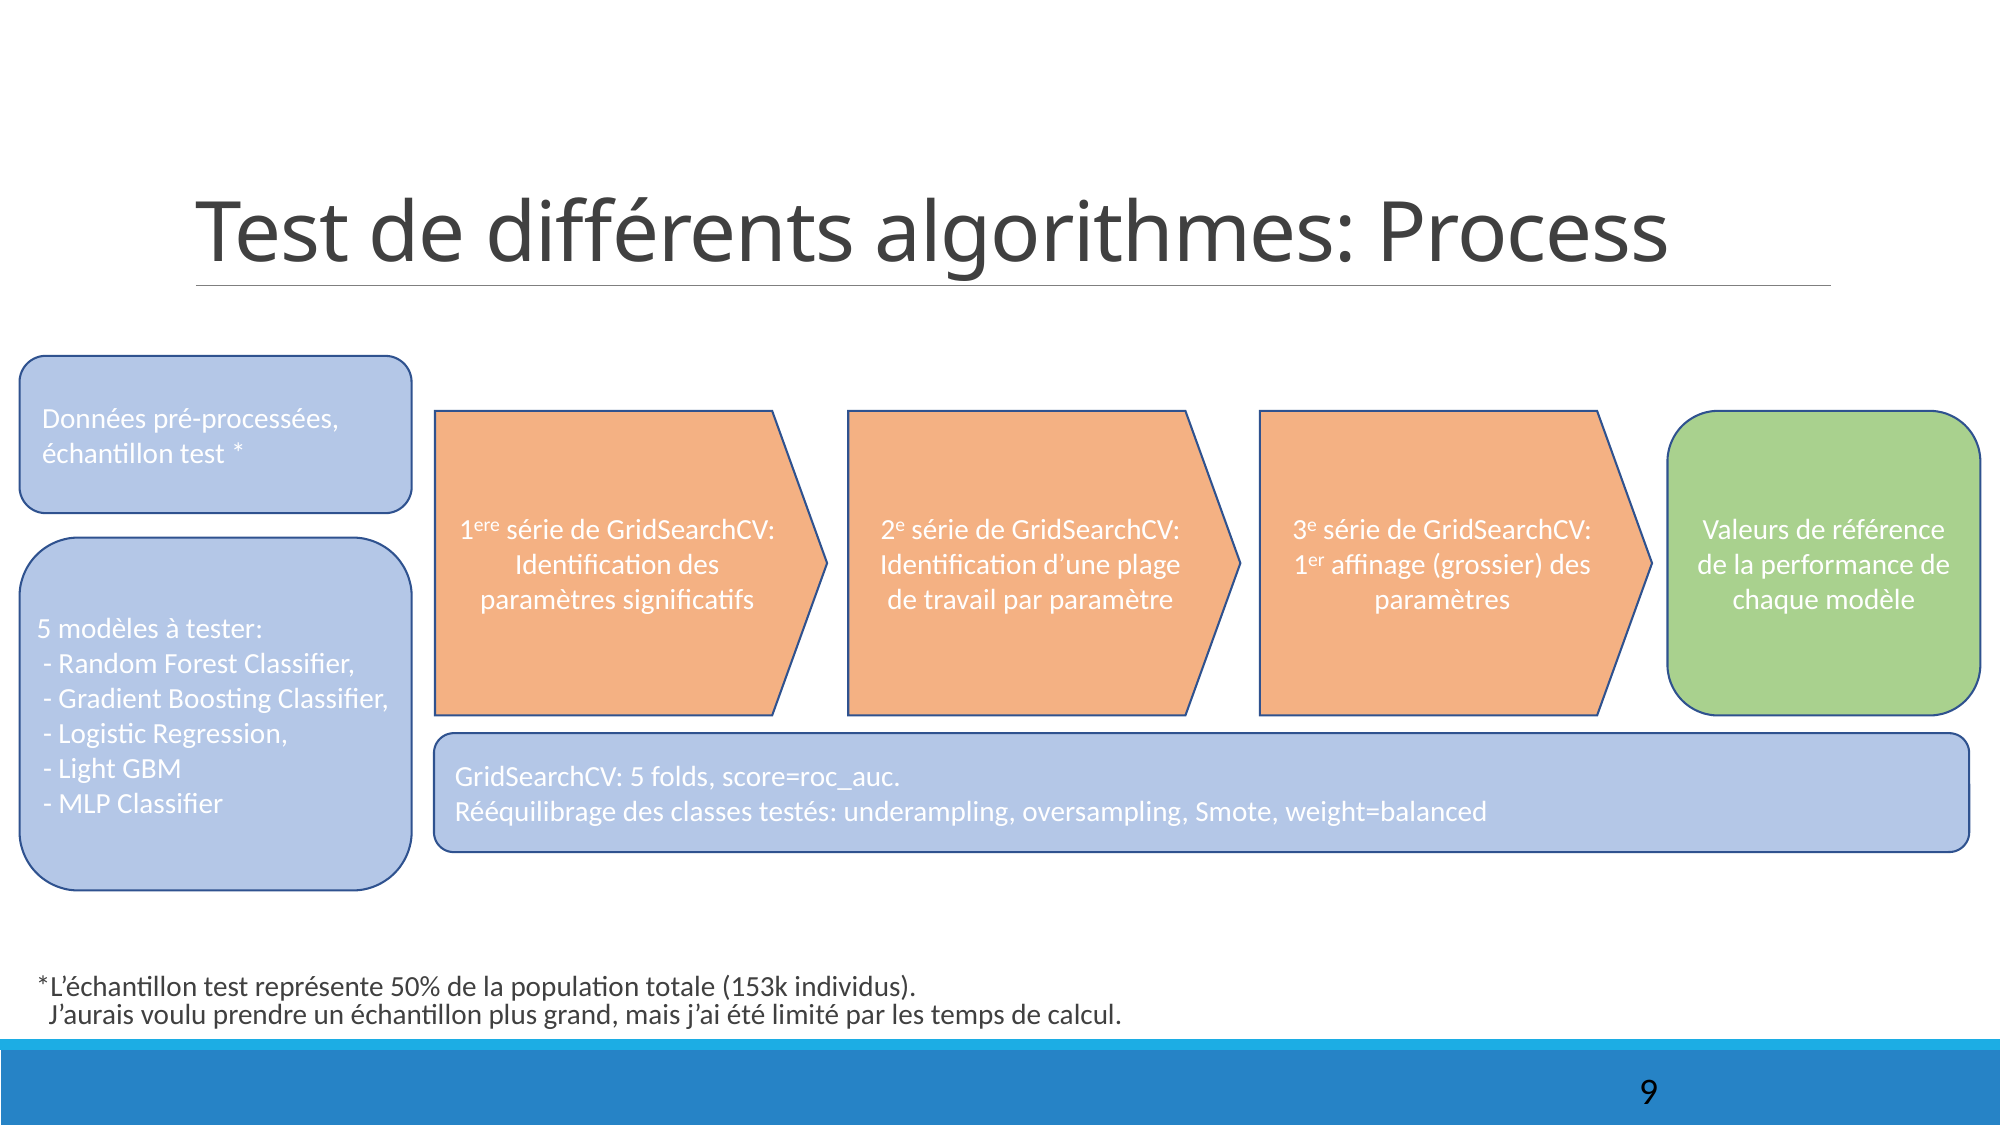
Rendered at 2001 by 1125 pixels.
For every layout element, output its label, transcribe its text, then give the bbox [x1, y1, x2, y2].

text_box Valeurs de référence de la performance de chaque modèle [1667, 410, 1981, 716]
title Test de différents algorithmes: Process [180, 47, 1831, 286]
text_box Données pré-processées, échantillon test * [19, 355, 412, 514]
list *L’échantillon test représente 50% de la population totale (153k individus). J’aurais voulu prendre un échantillon plus grand, mais j’ai été limité par les temps de calcul. [35, 966, 1686, 1078]
text_box [1624, 1059, 1840, 1120]
text_box 1ere série de GridSearchCV: Identification des paramètres significatifs [435, 410, 828, 716]
text_box 2e série de GridSearchCV: Identification d’une plage de travail par paramètre [848, 410, 1241, 716]
text_box GridSearchCV: 5 folds, score=roc_auc. Rééquilibrage des classes testés: underampling, oversampling, Smote, weight=balanced [433, 733, 1970, 853]
text_box 3e série de GridSearchCV: 1er affinage (grossier) des paramètres [1259, 410, 1653, 716]
text_box 5 modèles à tester: - Random Forest Classifier, - Gradient Boosting Classifier, - Logistic Regression, - Light GBM - MLP Classifier [19, 537, 412, 891]
